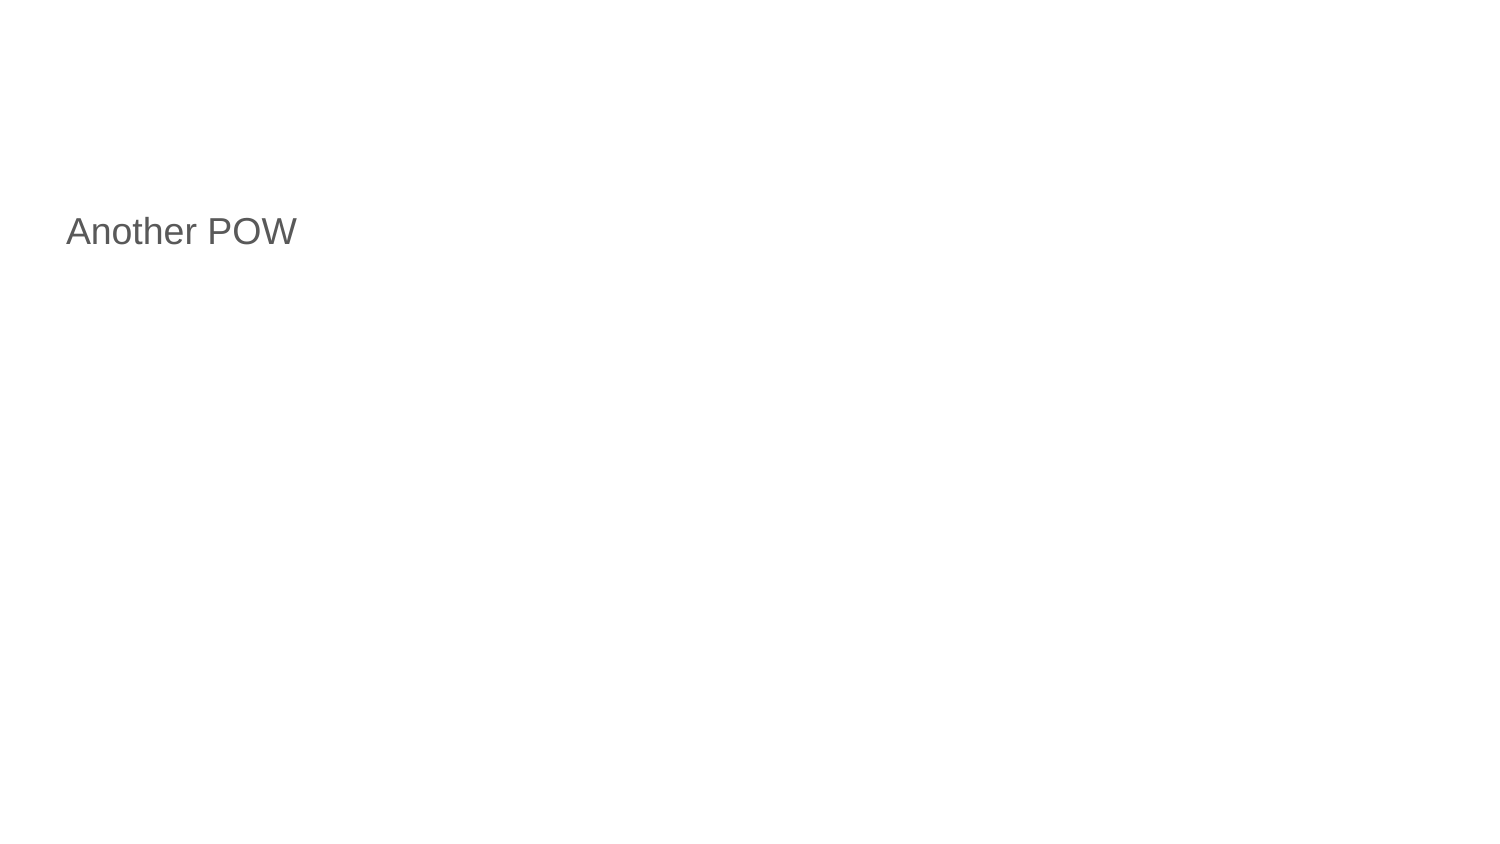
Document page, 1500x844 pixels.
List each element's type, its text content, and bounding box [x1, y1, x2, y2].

text_box Another POW [51, 189, 1449, 750]
